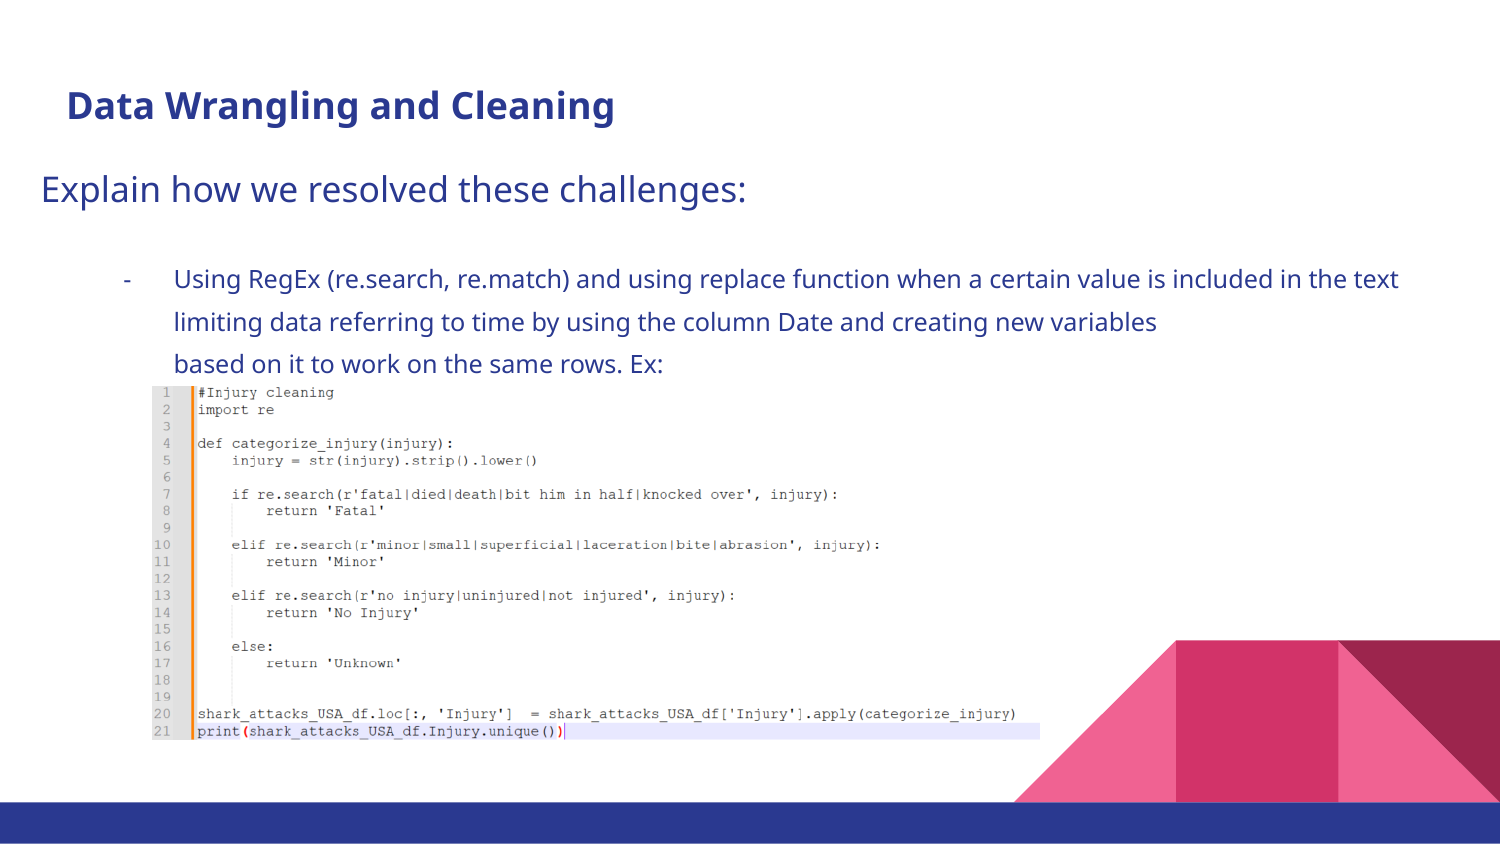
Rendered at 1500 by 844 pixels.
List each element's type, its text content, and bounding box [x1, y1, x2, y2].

list Explain how we resolved these challenges: Using RegEx (re.search, re.match) and using replace function when a certain value is included in the text limiting data referring to time by using the column Date and creating new variables based on it to work on the same rows. Ex: [25, 135, 1475, 735]
title Data Wrangling and Cleaning [51, 67, 1449, 135]
picture [152, 386, 1040, 740]
